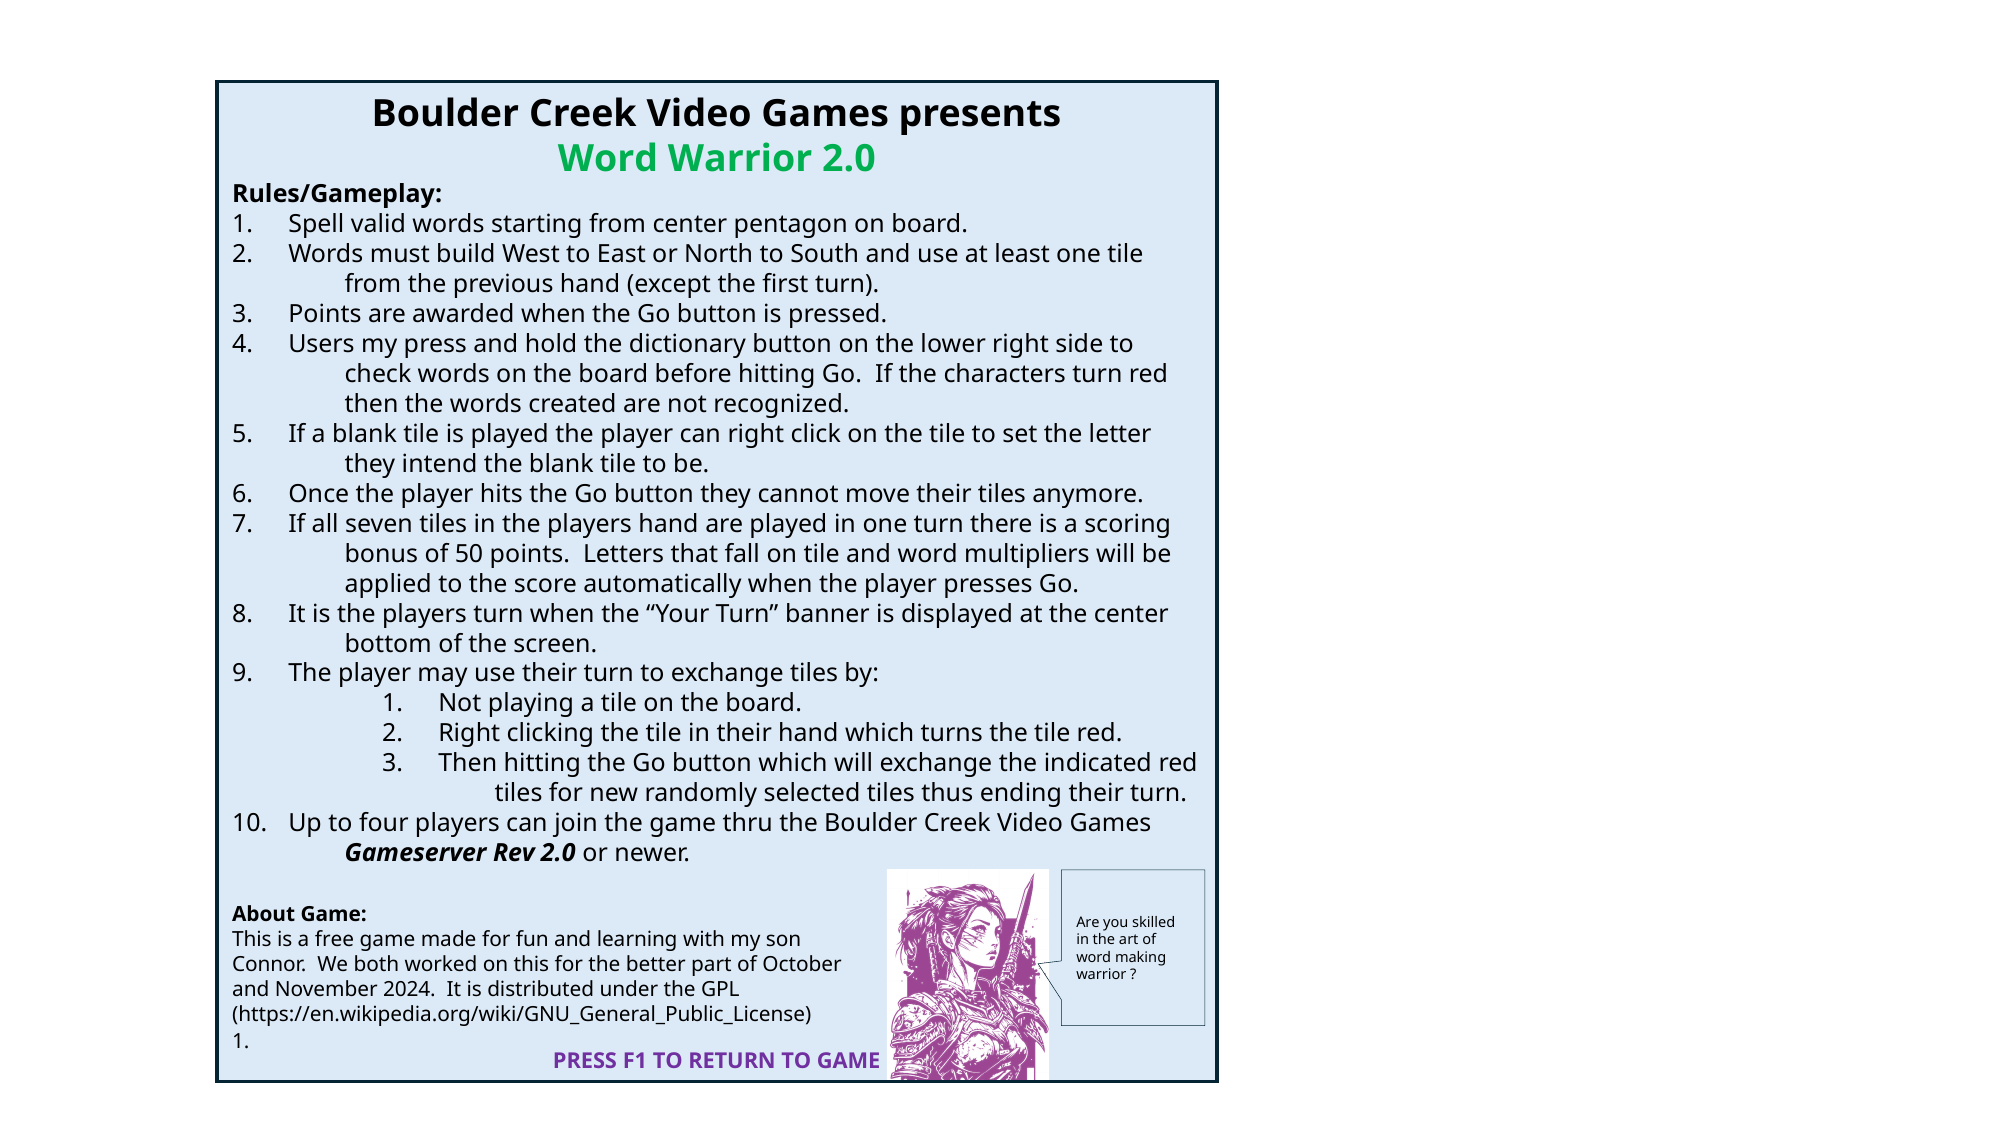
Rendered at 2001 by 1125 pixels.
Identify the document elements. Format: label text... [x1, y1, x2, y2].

picture [886, 869, 1050, 1039]
text_box Are you skilled in the art of word making warrior ? [1038, 869, 1205, 1026]
text_box [1050, 883, 1061, 962]
text_box [1050, 883, 1217, 1039]
text_box Rules/Gameplay: Spell valid words starting from center pentagon on board. Words must build West to East or North to South and use at least one tile from the previous hand (except the first turn). Points are awarded when the Go button is pressed. Users my press and hold the dictionary button on the lower right side to check words on the board before hitting Go. If the characters turn red then the words created are not recognized. If a blank tile is played the player can right click on the tile to set the letter they intend the blank tile to be. Once the player hits the Go button they cannot move their tiles anymore. If all seven tiles in the players hand are played in one turn there is a scoring bonus of 50 points. Letters that fall on tile and word multipliers will be applied to the score automatically when the player presses Go. It is the players turn when the “Your Turn” banner is displayed at the center bottom of the screen. The player may use their turn to exchange tiles by: Not playing a tile on the board. Right clicking the tile in their hand which turns the tile red. Then hitting the Go button which will exchange the indicated red tiles for new randomly selected tiles thus ending their turn. Up to four players can join the game thru the Boulder Creek Video Games Gameserver Rev 2.0 or newer. [217, 170, 1218, 883]
text_box PRESS F1 TO RETURN TO GAME [217, 1039, 1218, 1081]
text_box [217, 883, 886, 893]
text_box About Game: This is a free game made for fun and learning with my son Connor. We both worked on this for the better part of October and November 2024. It is distributed under the GPL (https://en.wikipedia.org/wiki/GNU_General_Public_License) [217, 893, 887, 1039]
text_box Boulder Creek Video Games presents Word Warrior 2.0 [217, 81, 1218, 170]
